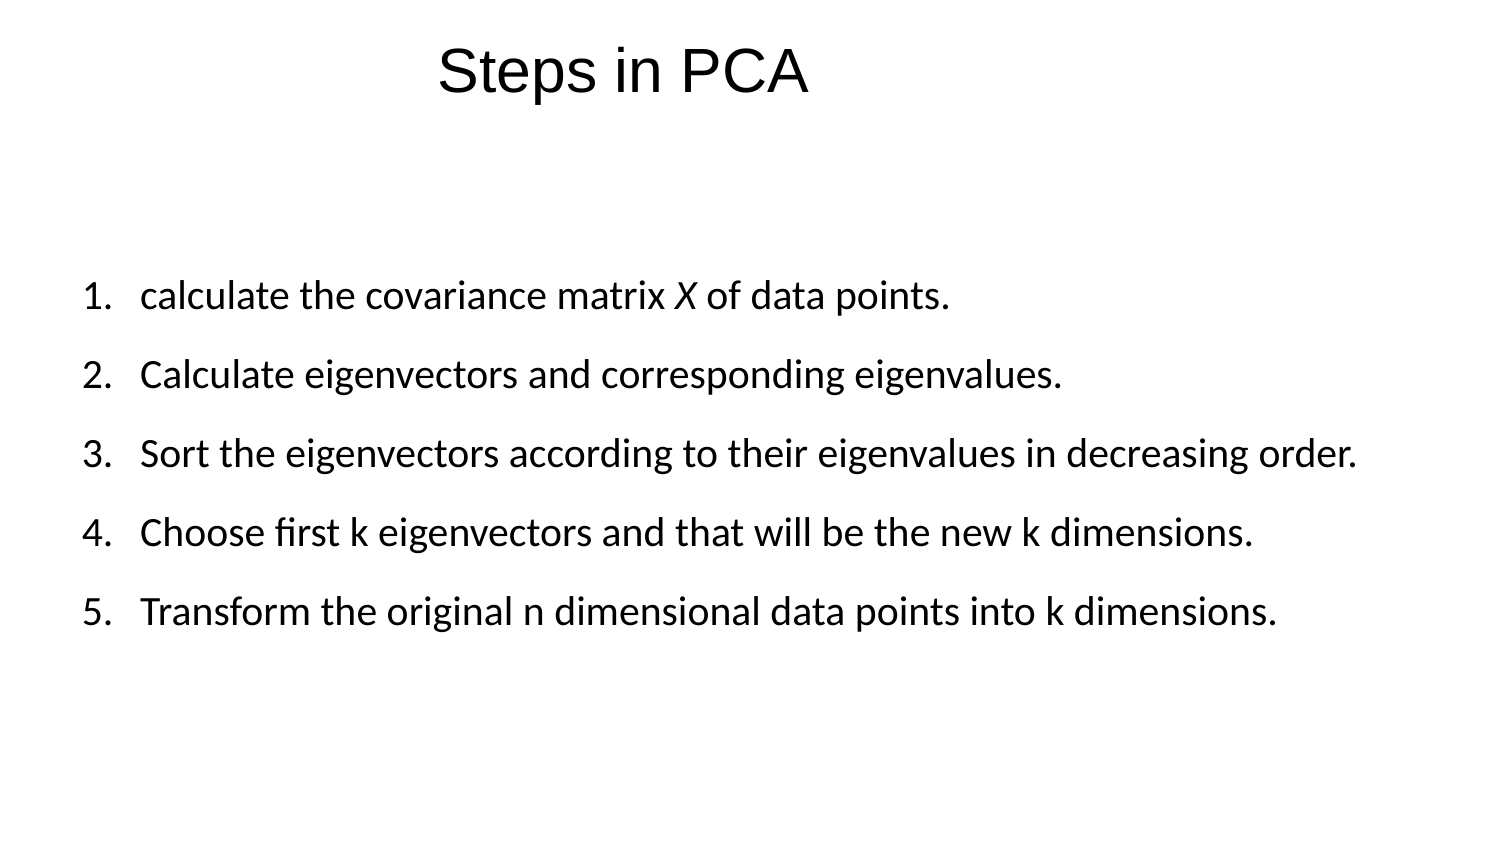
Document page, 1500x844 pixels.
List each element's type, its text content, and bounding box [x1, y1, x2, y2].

text_box Steps in PCA [422, 14, 1001, 107]
text_box calculate the covariance matrix X of data points. Calculate eigenvectors and corresponding eigenvalues. Sort the eigenvectors according to their eigenvalues in decreasing order. Choose first k eigenvectors and that will be the new k dimensions. Transform the original n dimensional data points into k dimensions. [50, 106, 1489, 823]
